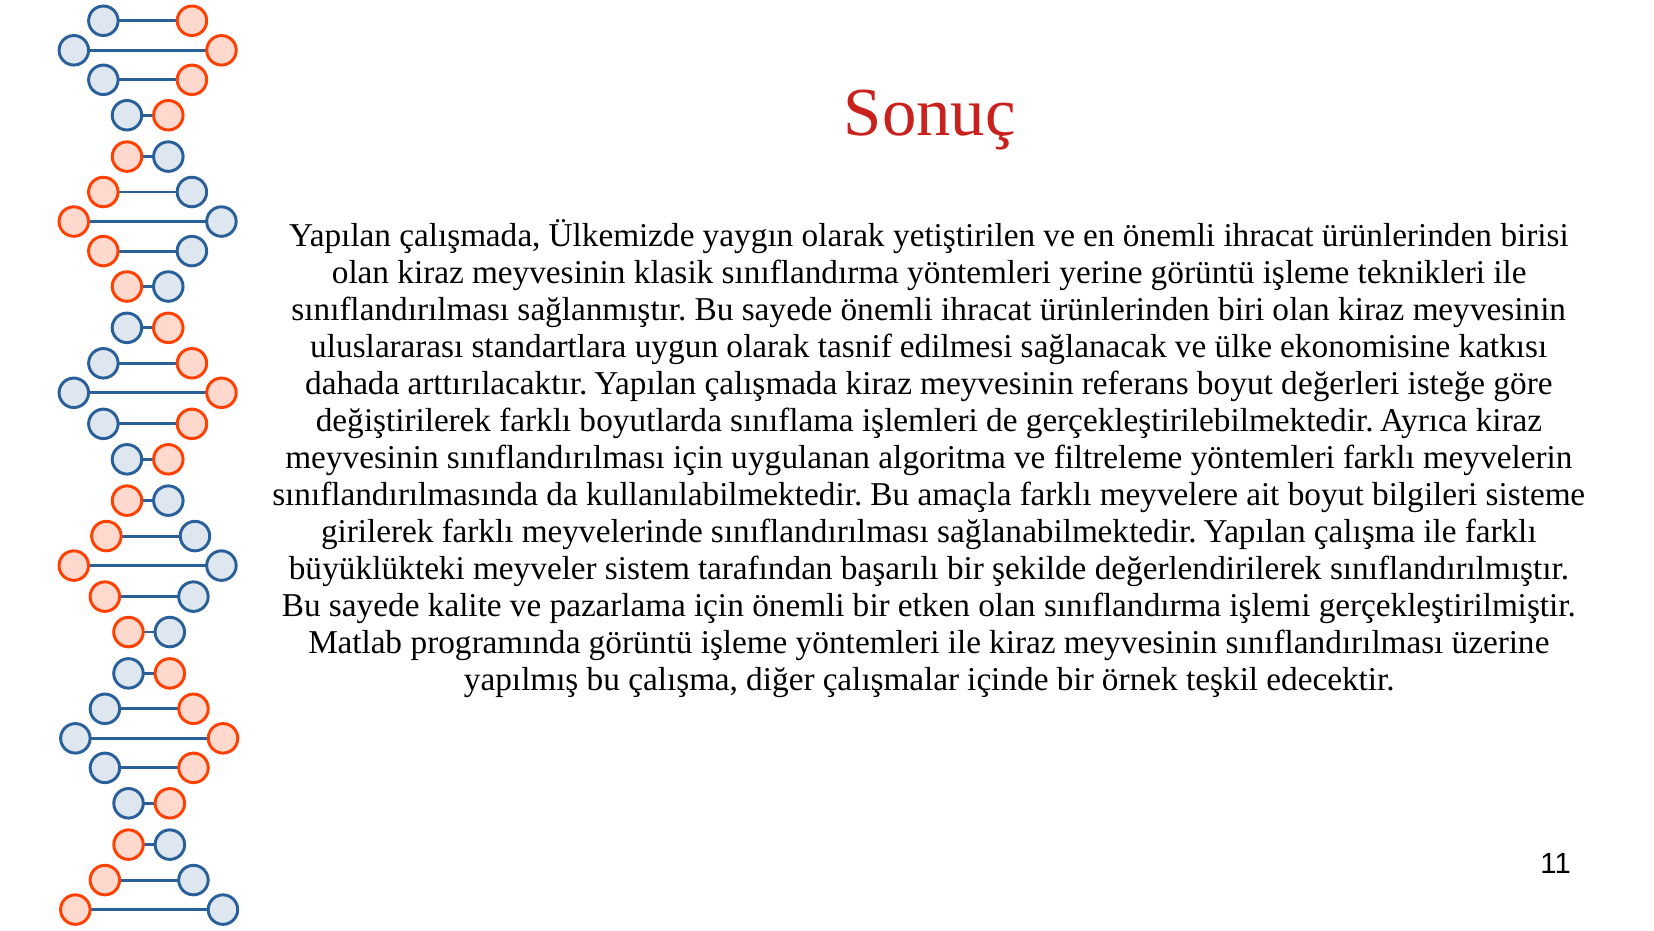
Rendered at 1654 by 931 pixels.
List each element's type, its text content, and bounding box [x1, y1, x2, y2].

title Sonuç [265, 35, 1595, 189]
subtitle Yapılan çalışmada, Ülkemizde yaygın olarak yetiştirilen ve en önemli ihracat ürünlerinden birisi olan kiraz meyvesinin klasik sınıflandırma yöntemleri yerine görüntü işleme teknikleri ile sınıflandırılması sağlanmıştır. Bu sayede önemli ihracat ürünlerinden biri olan kiraz meyvesinin uluslararası standartlara uygun olarak tasnif edilmesi sağlanacak ve ülke ekonomisine katkısı dahada arttırılacaktır. Yapılan çalışmada kiraz meyvesinin referans boyut değerleri isteğe göre değiştirilerek farklı boyutlarda sınıflama işlemleri de gerçekleştirilebilmektedir. Ayrıca kiraz meyvesinin sınıflandırılması için uygulanan algoritma ve filtreleme yöntemleri farklı meyvelerin sınıflandırılmasında da kullanılabilmektedir. Bu amaçla farklı meyvelere ait boyut bilgileri sisteme girilerek farklı meyvelerinde sınıflandırılması sağlanabilmektedir. Yapılan çalışma ile farklı büyüklükteki meyveler sistem tarafından başarılı bir şekilde değerlendirilerek sınıflandırılmıştır. Bu sayede kalite ve pazarlama için önemli bir etken olan sınıflandırma işlemi gerçekleştirilmiştir. Matlab programında görüntü işleme yöntemleri ile kiraz meyvesinin sınıflandırılması üzerine yapılmış bu çalışma, diğer çalışmalar içinde bir örnek teşkil edecektir. [265, 216, 1595, 772]
